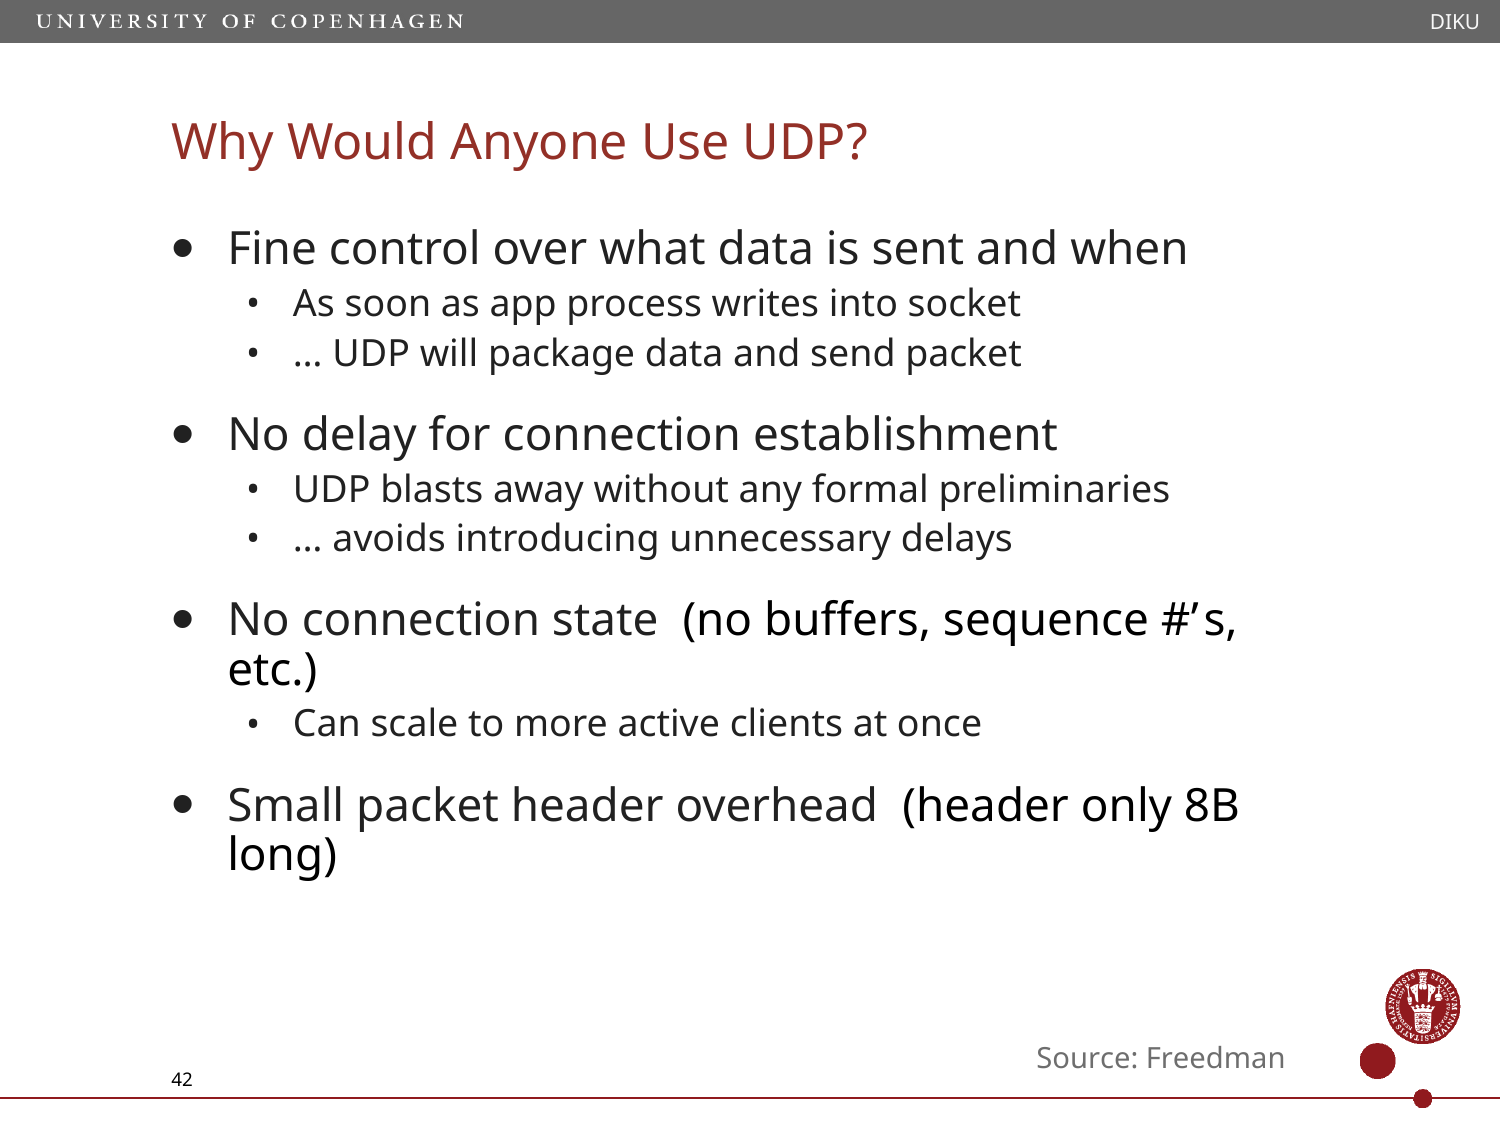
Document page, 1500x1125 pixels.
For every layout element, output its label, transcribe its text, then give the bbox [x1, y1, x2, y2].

text_box DIKU [469, 0, 1495, 43]
list Fine control over what data is sent and when As soon as app process writes into socket … UDP will package data and send packet No delay for connection establishment UDP blasts away without any formal preliminaries … avoids introducing unnecessary delays No connection state (no buffers, sequence #’s, etc.) Can scale to more active clients at once Small packet header overhead (header only 8B long) [171, 225, 1329, 900]
text_box <number> [171, 1067, 522, 1092]
text_box Source: Freedman [1021, 1031, 1341, 1083]
picture [0, 910, 1500, 1122]
title Why Would Anyone Use UDP? [171, 75, 1329, 171]
